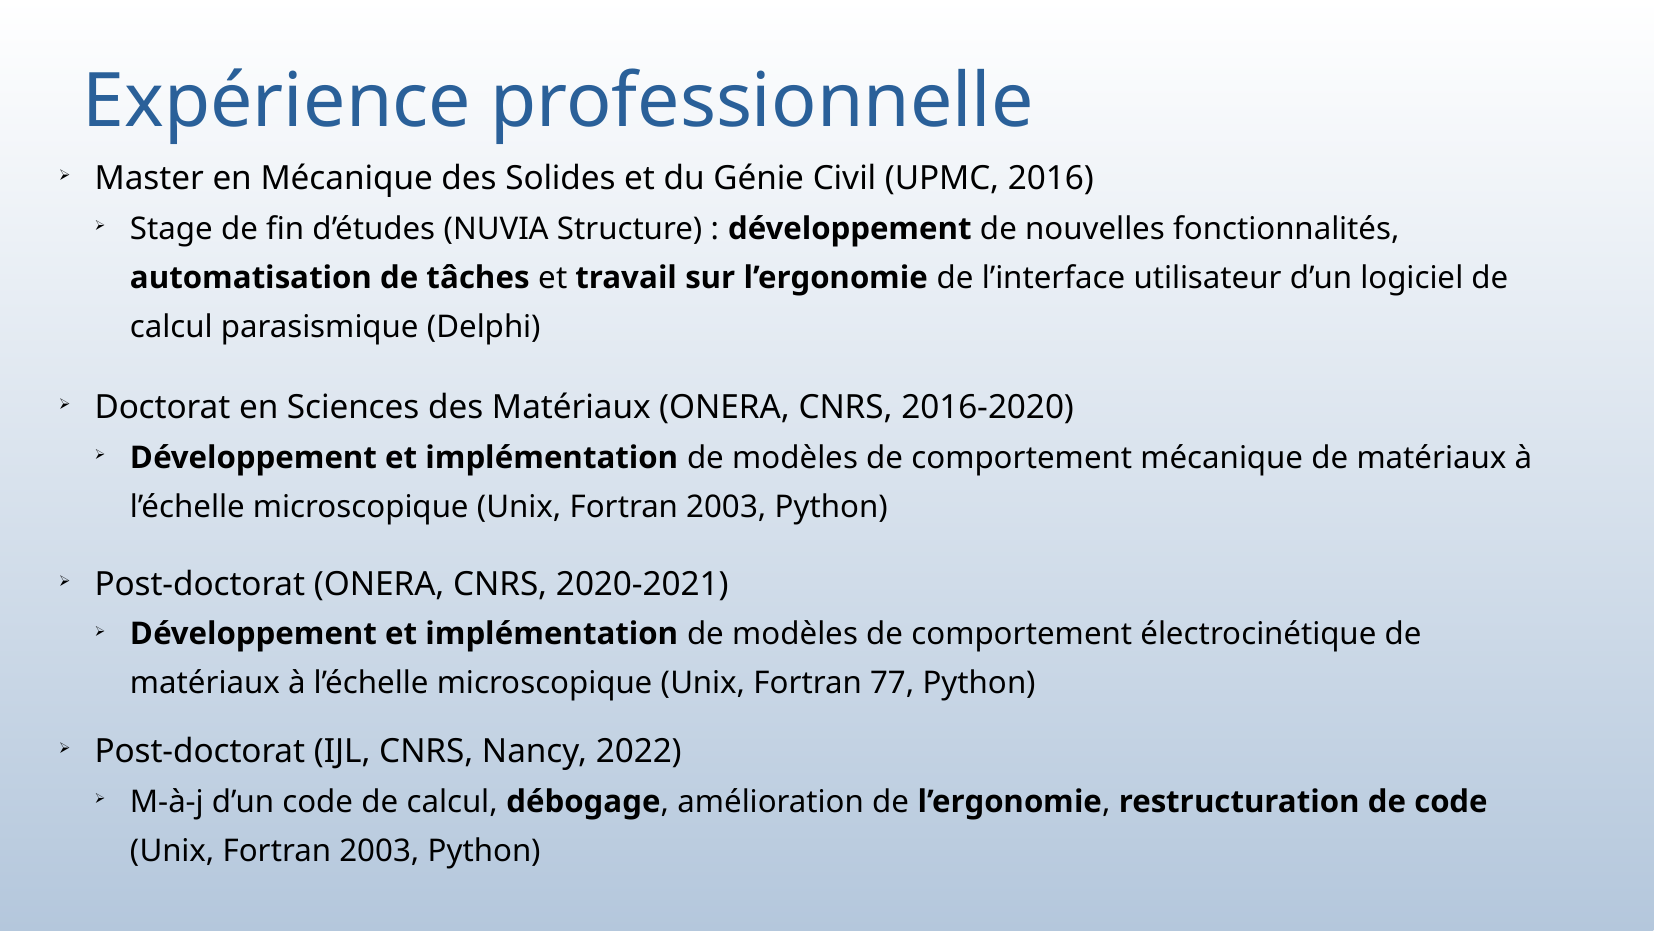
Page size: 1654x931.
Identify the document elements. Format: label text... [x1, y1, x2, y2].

subtitle Master en Mécanique des Solides et du Génie Civil (UPMC, 2016) Stage de fin d’études (NUVIA Structure) : développement de nouvelles fonctionnalités, automatisation de tâches et travail sur l’ergonomie de l’interface utilisateur d’un logiciel de calcul parasismique (Delphi) Doctorat en Sciences des Matériaux (ONERA, CNRS, 2016-2020) Développement et implémentation de modèles de comportement mécanique de matériaux à l’échelle microscopique (Unix, Fortran 2003, Python) Post-doctorat (ONERA, CNRS, 2020-2021) Développement et implémentation de modèles de comportement électrocinétique de matériaux à l’échelle microscopique (Unix, Fortran 77, Python) Post-doctorat (IJL, CNRS, Nancy, 2022) M-à-j d’un code de calcul, débogage, amélioration de l’ergonomie, restructuration de code (Unix, Fortran 2003, Python) [59, 147, 1548, 873]
title Expérience professionnelle [82, 19, 1571, 175]
